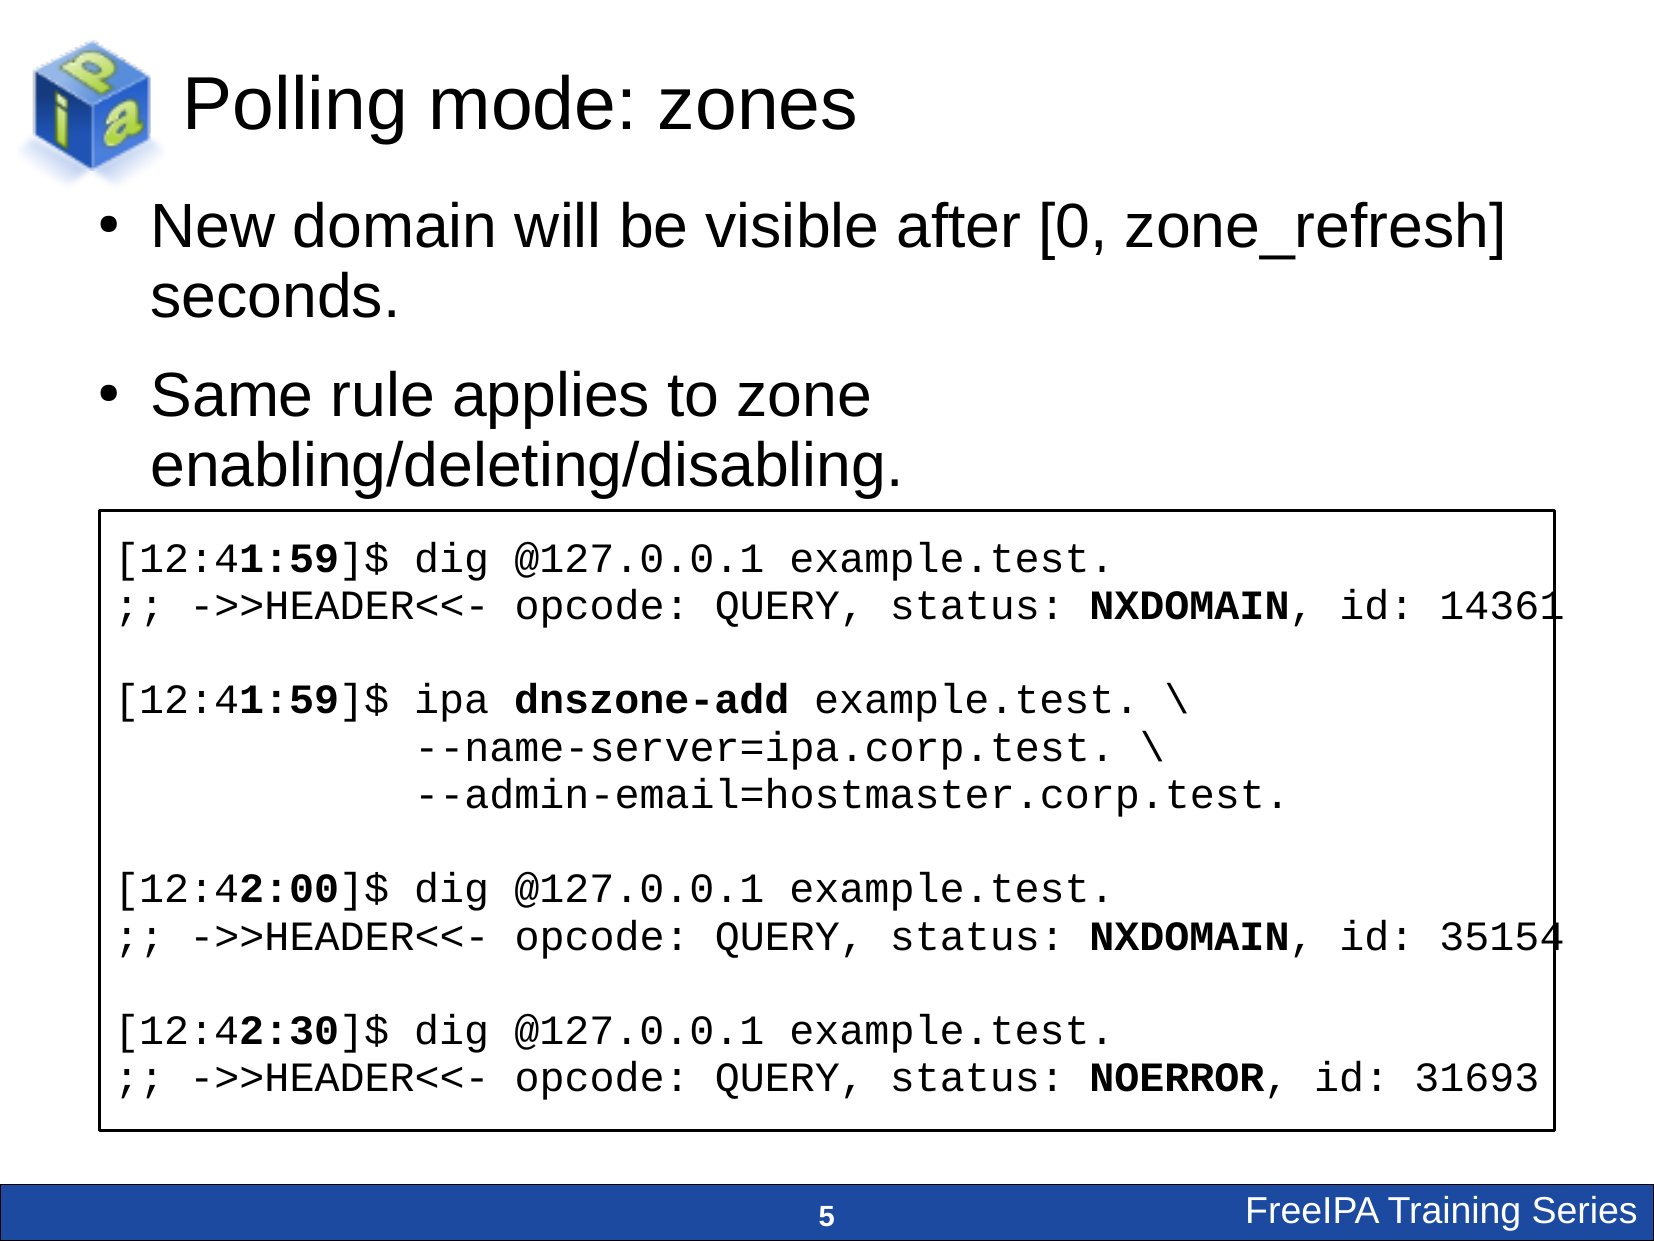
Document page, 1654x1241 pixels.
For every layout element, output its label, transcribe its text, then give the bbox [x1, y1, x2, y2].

picture [17, 34, 165, 193]
list New domain will be visible after [0, zone_refresh] seconds. Same rule applies to zone enabling/deleting/disabling. [79, 191, 1568, 911]
title Polling mode: zones [182, 31, 1579, 177]
text_box [12:41:59]$ dig @127.0.0.1 example.test. ;; ->>HEADER<<- opcode: QUERY, status: NXDOMAIN, id: 14361 [12:41:59]$ ipa dnszone-add example.test. \ --name-server=ipa.corp.test. \ --admin-email=hostmaster.corp.test. [12:42:00]$ dig @127.0.0.1 example.test. ;; ->>HEADER<<- opcode: QUERY, status: NXDOMAIN, id: 35154 [12:42:30]$ dig @127.0.0.1 example.test. ;; ->>HEADER<<- opcode: QUERY, status: NOERROR, id: 31693 [99, 510, 1555, 1131]
